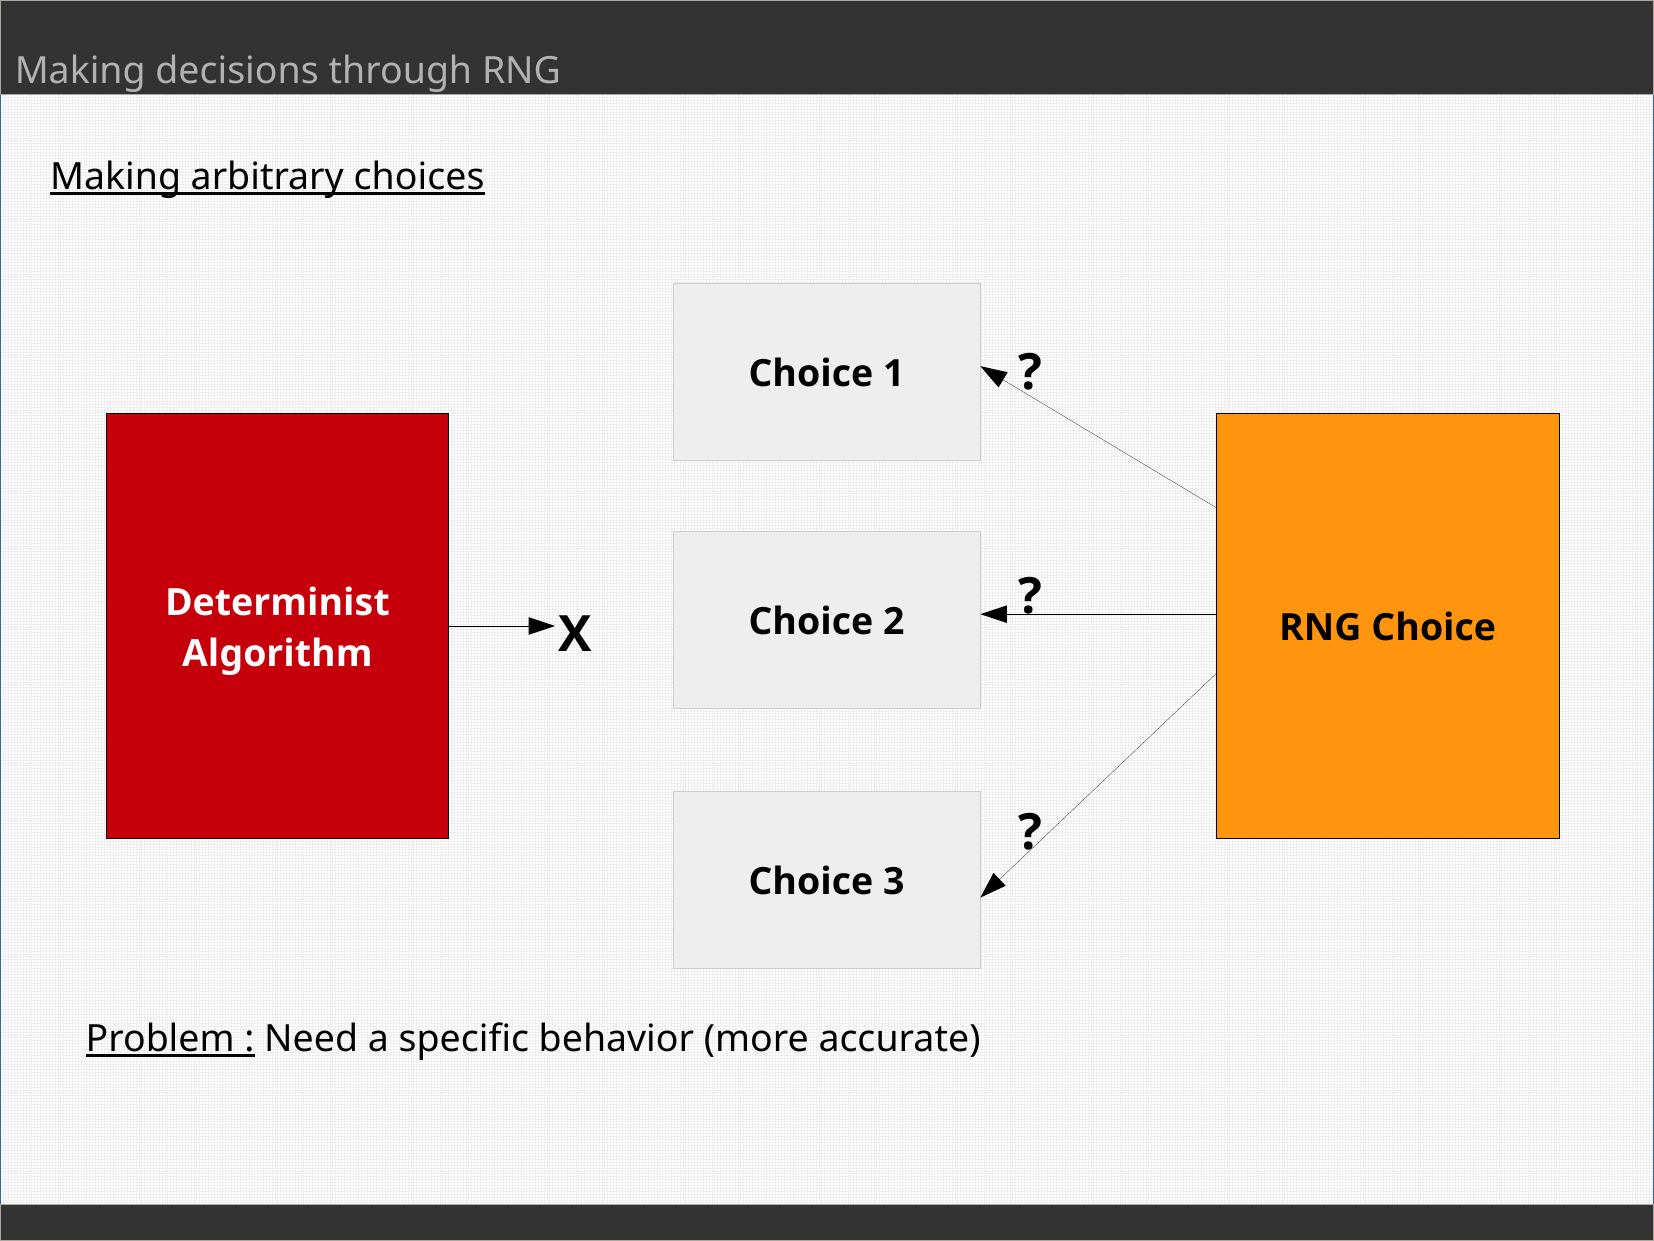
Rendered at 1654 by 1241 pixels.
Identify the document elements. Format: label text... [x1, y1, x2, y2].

text_box [0, 0, 1654, 1241]
text_box X [543, 590, 638, 664]
text_box RNG Choice [1216, 413, 1560, 839]
text_box ? [1003, 328, 1099, 402]
text_box Problem : Need a specific behavior (more accurate) [70, 1003, 1548, 1063]
text_box Choice 3 [673, 791, 981, 969]
text_box Determinist Algorithm [106, 413, 449, 839]
text_box ? [1003, 788, 1099, 863]
text_box ? [1003, 552, 1099, 626]
text_box Choice 2 [673, 531, 981, 709]
text_box Making arbitrary choices [35, 141, 556, 201]
text_box Making decisions through RNG [0, 35, 650, 95]
text_box Choice 1 [673, 283, 981, 461]
